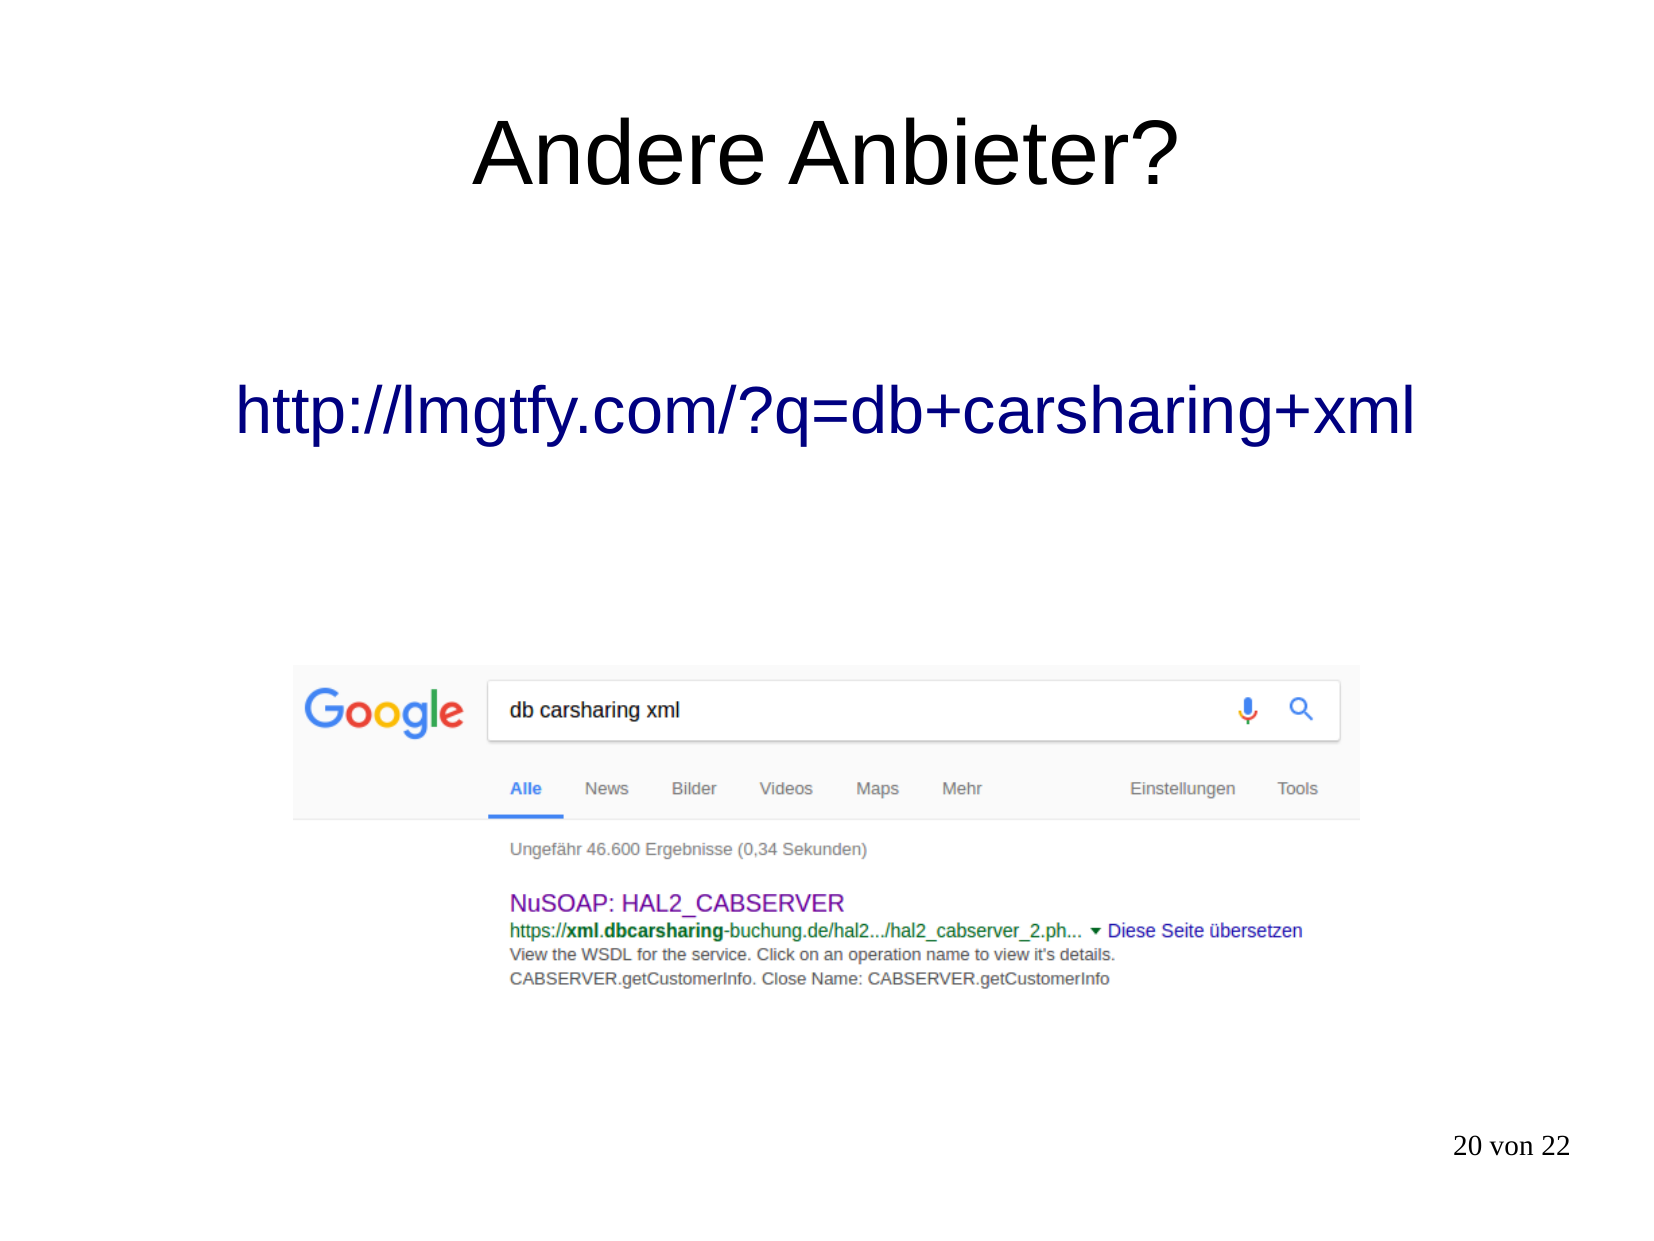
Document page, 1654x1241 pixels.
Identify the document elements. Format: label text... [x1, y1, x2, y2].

list http://lmgtfy.com/?q=db+carsharing+xml [82, 372, 1571, 520]
title Andere Anbieter? [82, 49, 1571, 257]
picture [293, 665, 1360, 1009]
